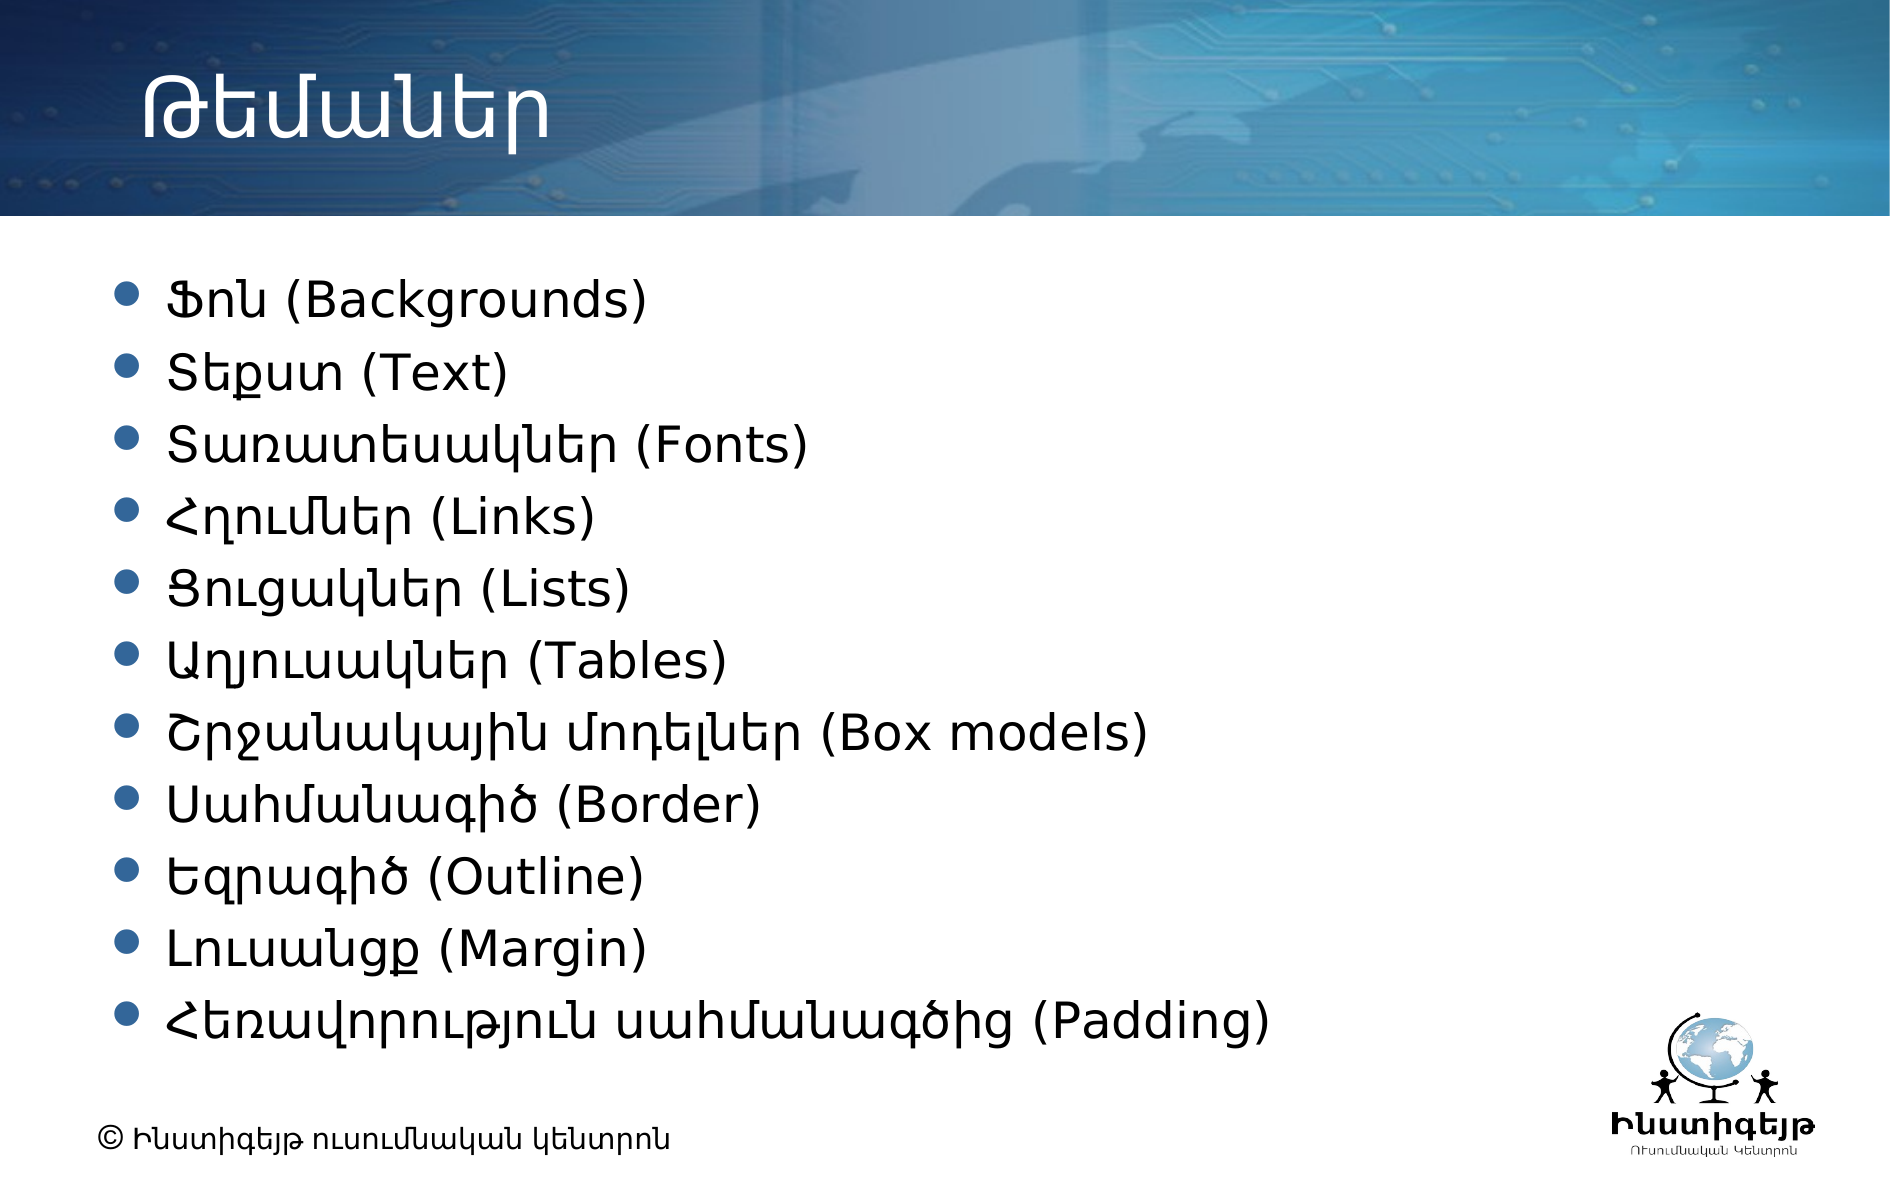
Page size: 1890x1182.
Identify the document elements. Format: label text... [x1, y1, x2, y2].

picture [0, 0, 1890, 216]
picture [1612, 1012, 1815, 1157]
title Շնորհակալություն [110, 308, 1801, 357]
list Ֆոն (Backgrounds) Տեքստ (Text) Տառատեսակներ (Fonts) Հղումներ (Links) Ցուցակներ (Lists) Աղյուսակներ (Tables) Շրջանակային մոդելներ (Box models) Սահմանագիծ (Border) Եզրագիծ (Outline) Լուսանցք (Margin) Հեռավորություն սահմանագծից (Padding) [110, 276, 1801, 302]
